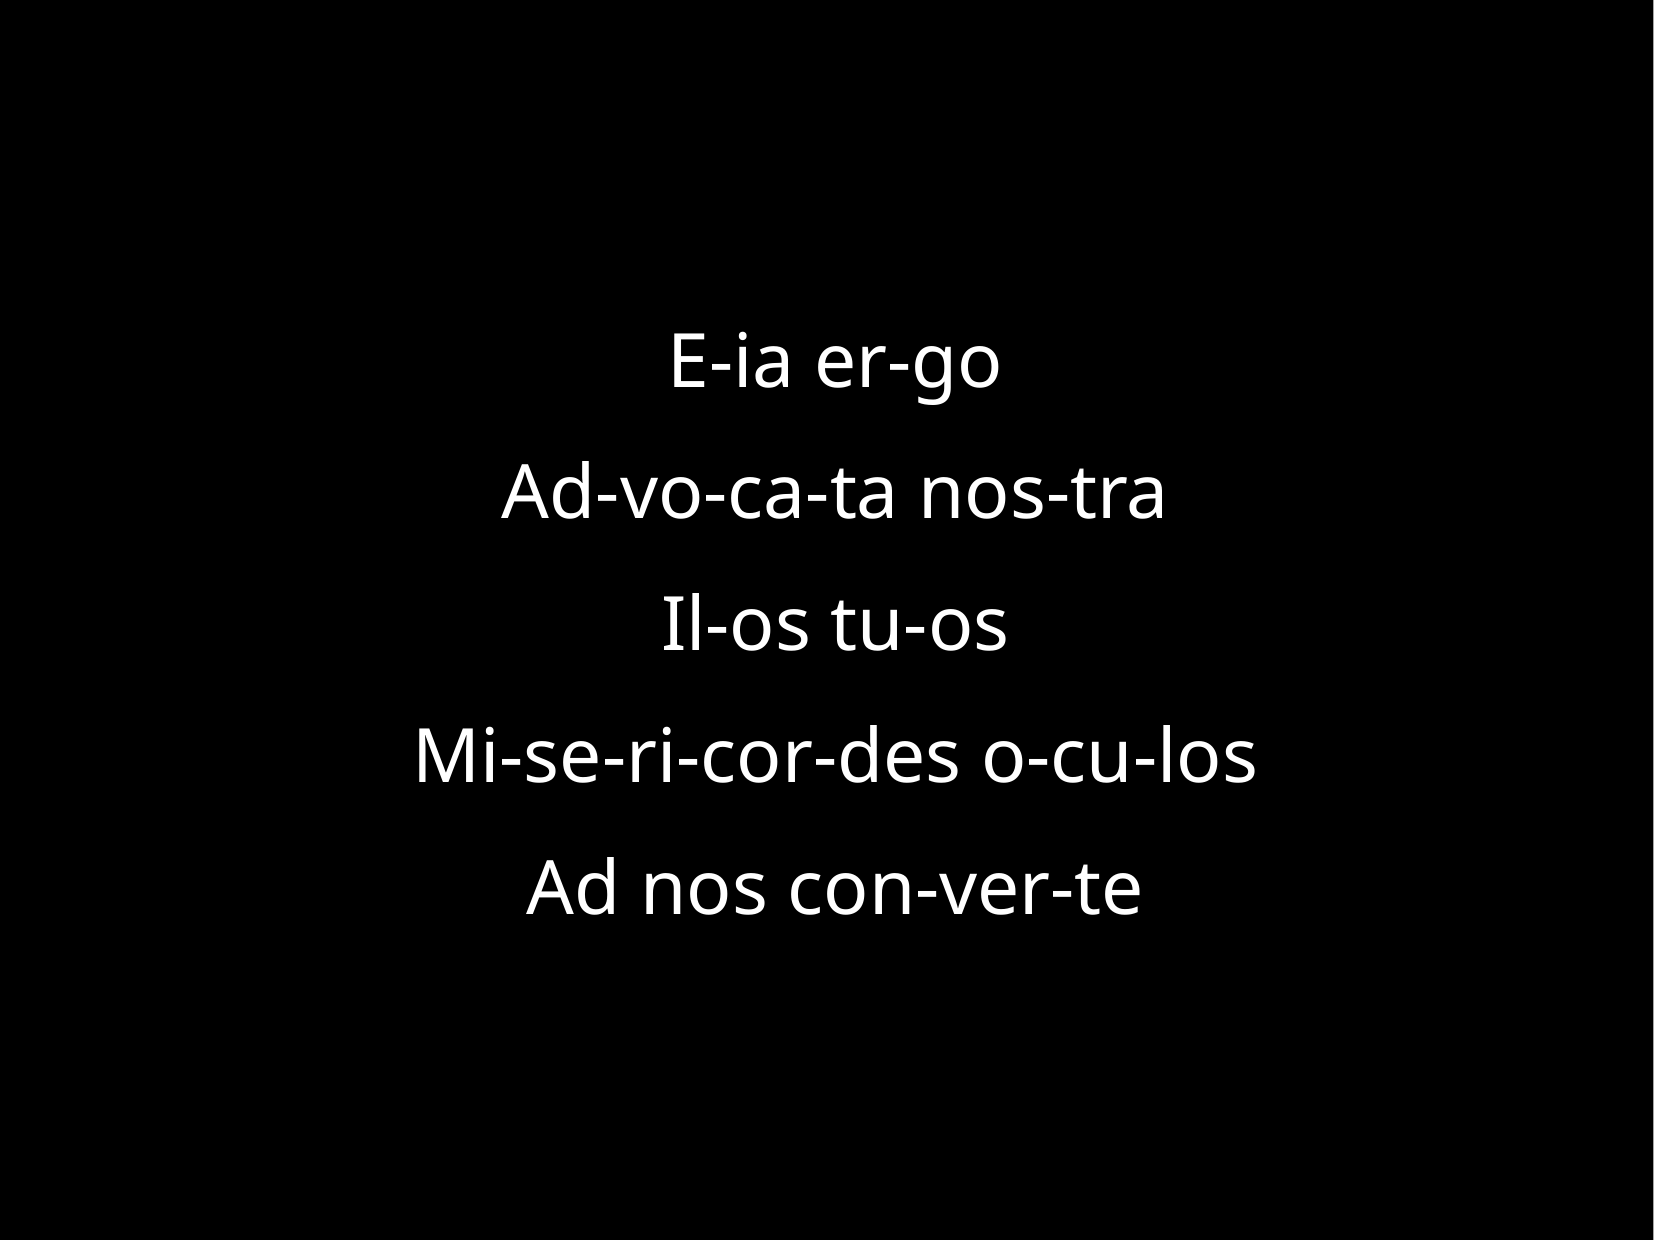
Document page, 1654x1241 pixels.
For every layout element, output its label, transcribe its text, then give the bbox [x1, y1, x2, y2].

list E-ia er-go Ad-vo-ca-ta nos-tra Il-os tu-os Mi-se-ri-cor-des o-cu-los Ad nos con-ver-te [0, 307, 1654, 1229]
